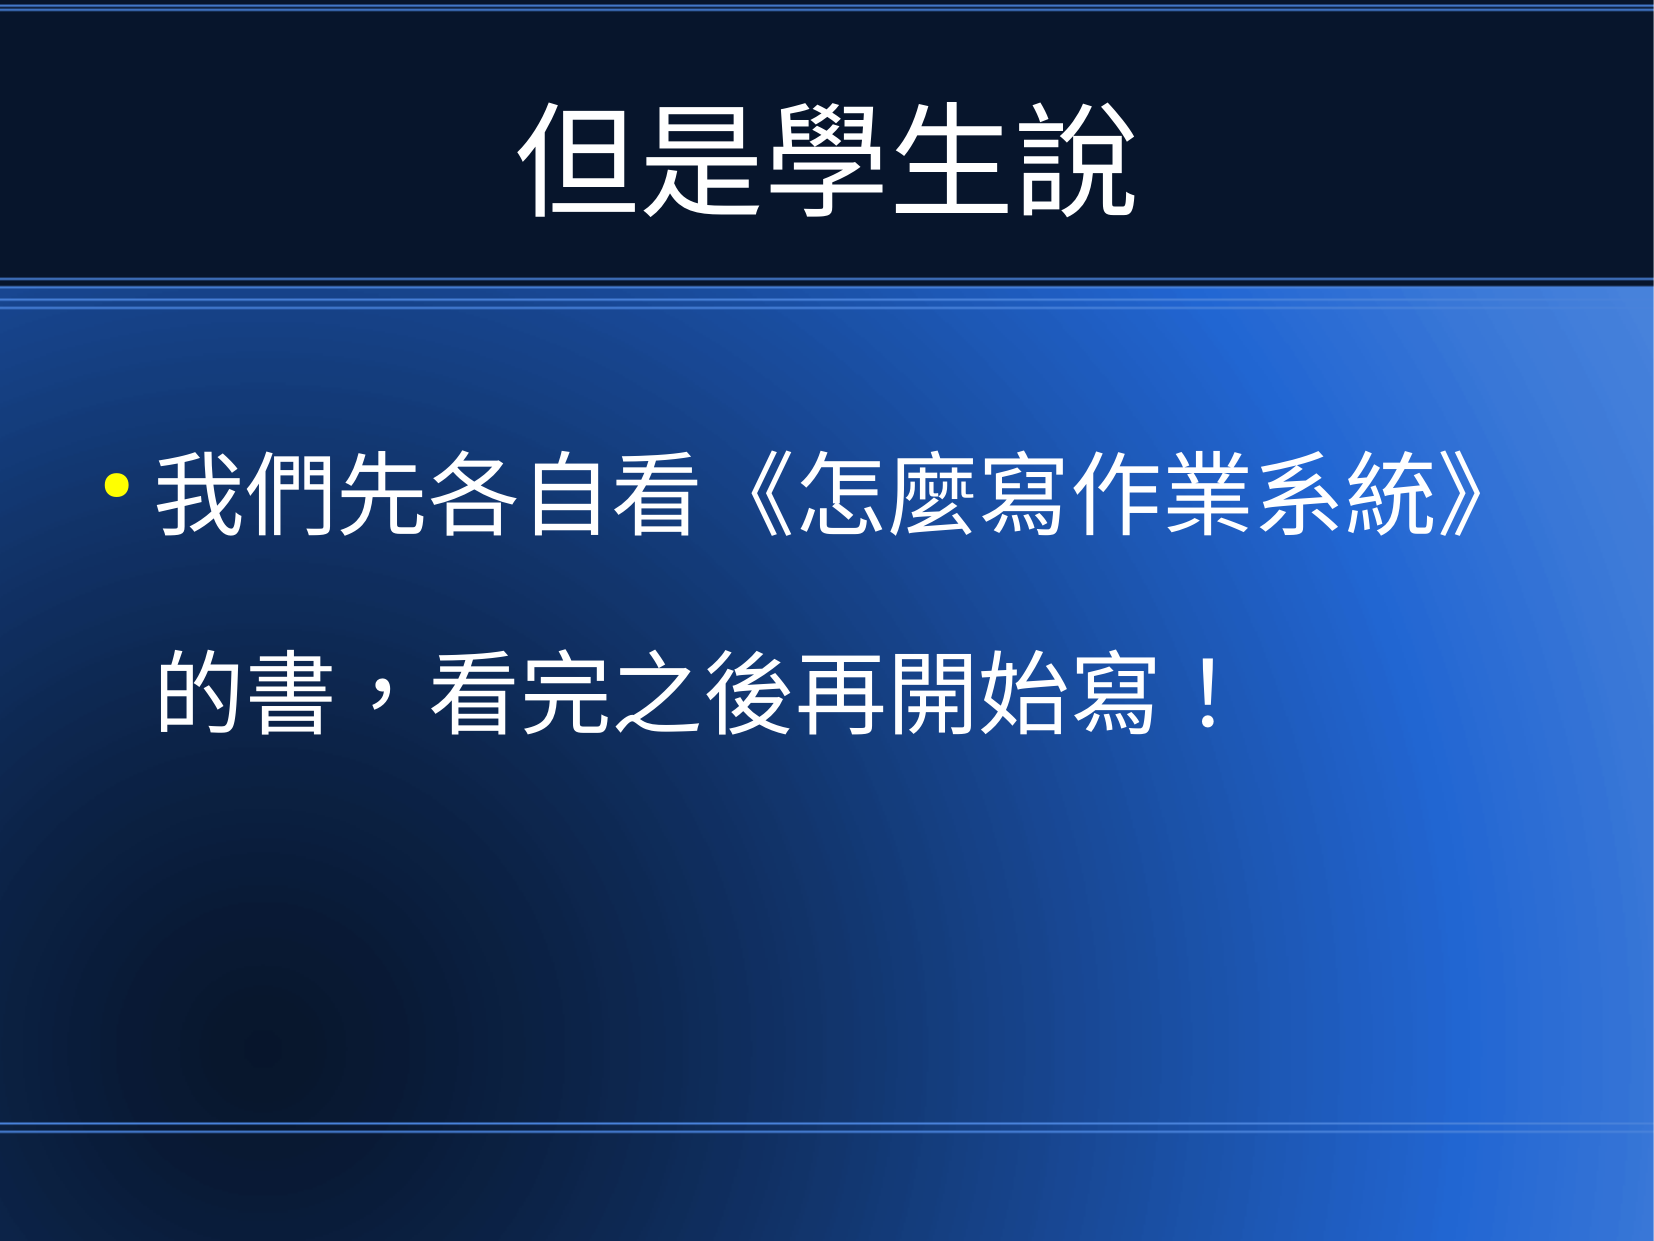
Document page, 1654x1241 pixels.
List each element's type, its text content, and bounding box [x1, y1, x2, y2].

picture [0, 0, 1654, 1241]
title 但是學生說 [82, 49, 1571, 257]
list 我們先各自看《怎麼寫作業系統》的書，看完之後再開始寫！ [82, 355, 1571, 1241]
